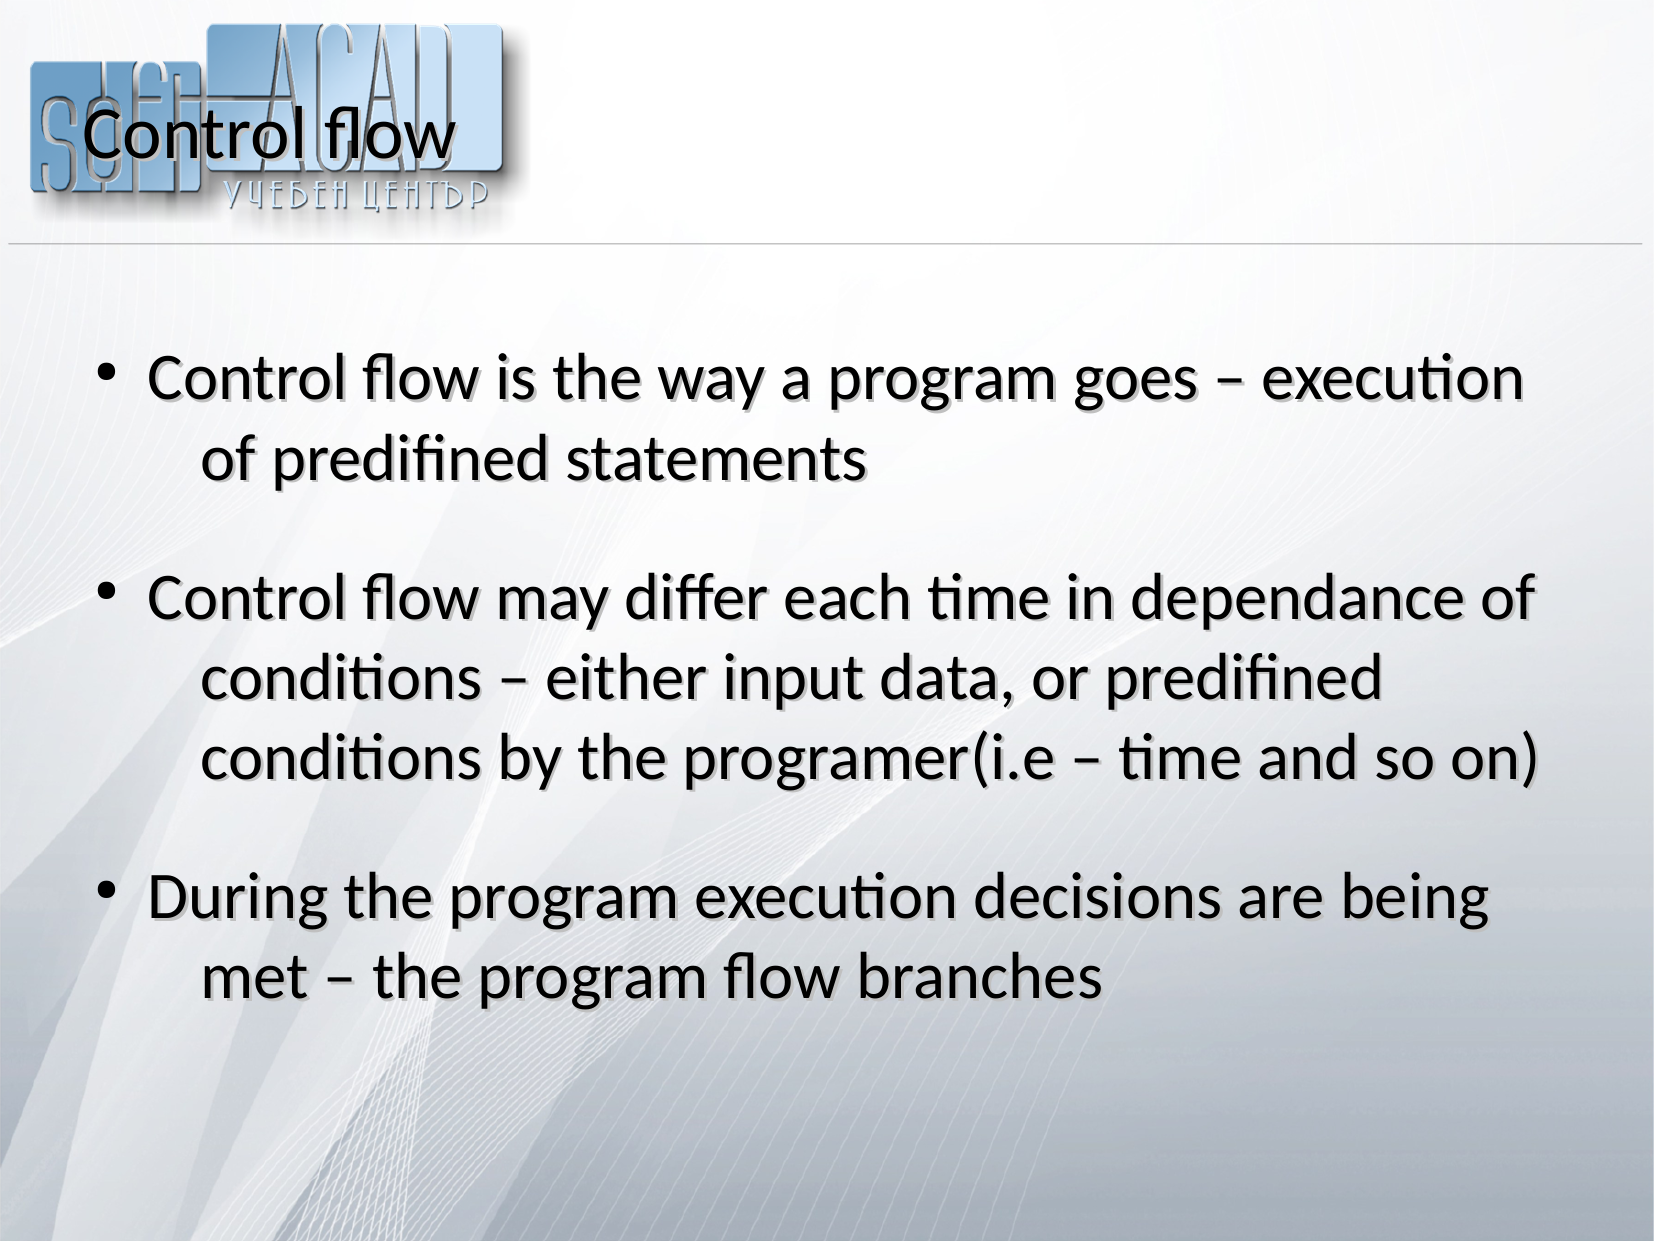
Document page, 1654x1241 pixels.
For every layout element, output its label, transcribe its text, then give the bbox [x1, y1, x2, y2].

title Control flow [82, 0, 1565, 257]
list Control flow is the way a program goes – execution of predifined statements Control flow may differ each time in dependance of conditions – either input data, or predifined conditions by the programer(i.e – time and so on) During the program execution decisions are being met – the program flow branches [59, 333, 1572, 1152]
